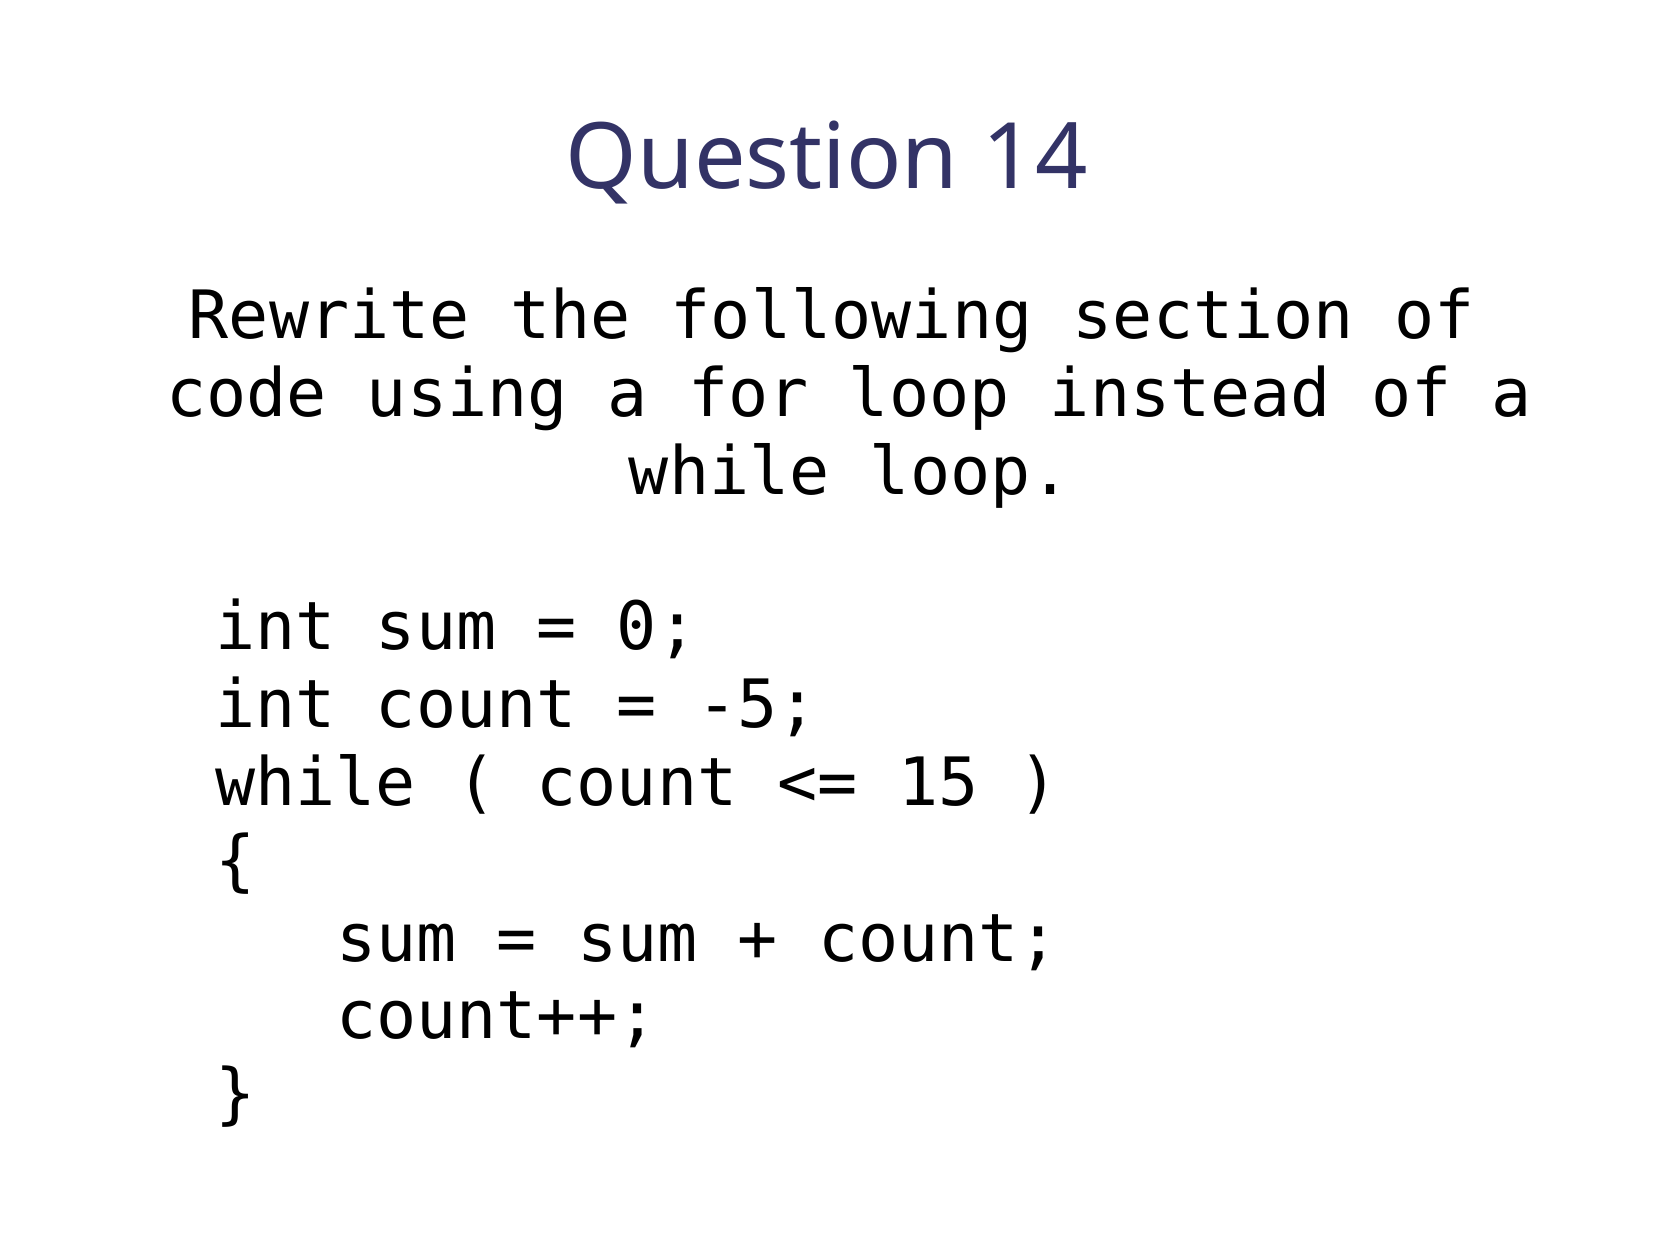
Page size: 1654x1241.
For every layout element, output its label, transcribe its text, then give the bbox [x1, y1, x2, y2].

subtitle Rewrite the following section of code using a for loop instead of a while loop. int sum = 0; int count = -5; while ( count <= 15 ) { sum = sum + count; count++; } [59, 276, 1571, 1133]
title Question <number> [82, 49, 1571, 257]
